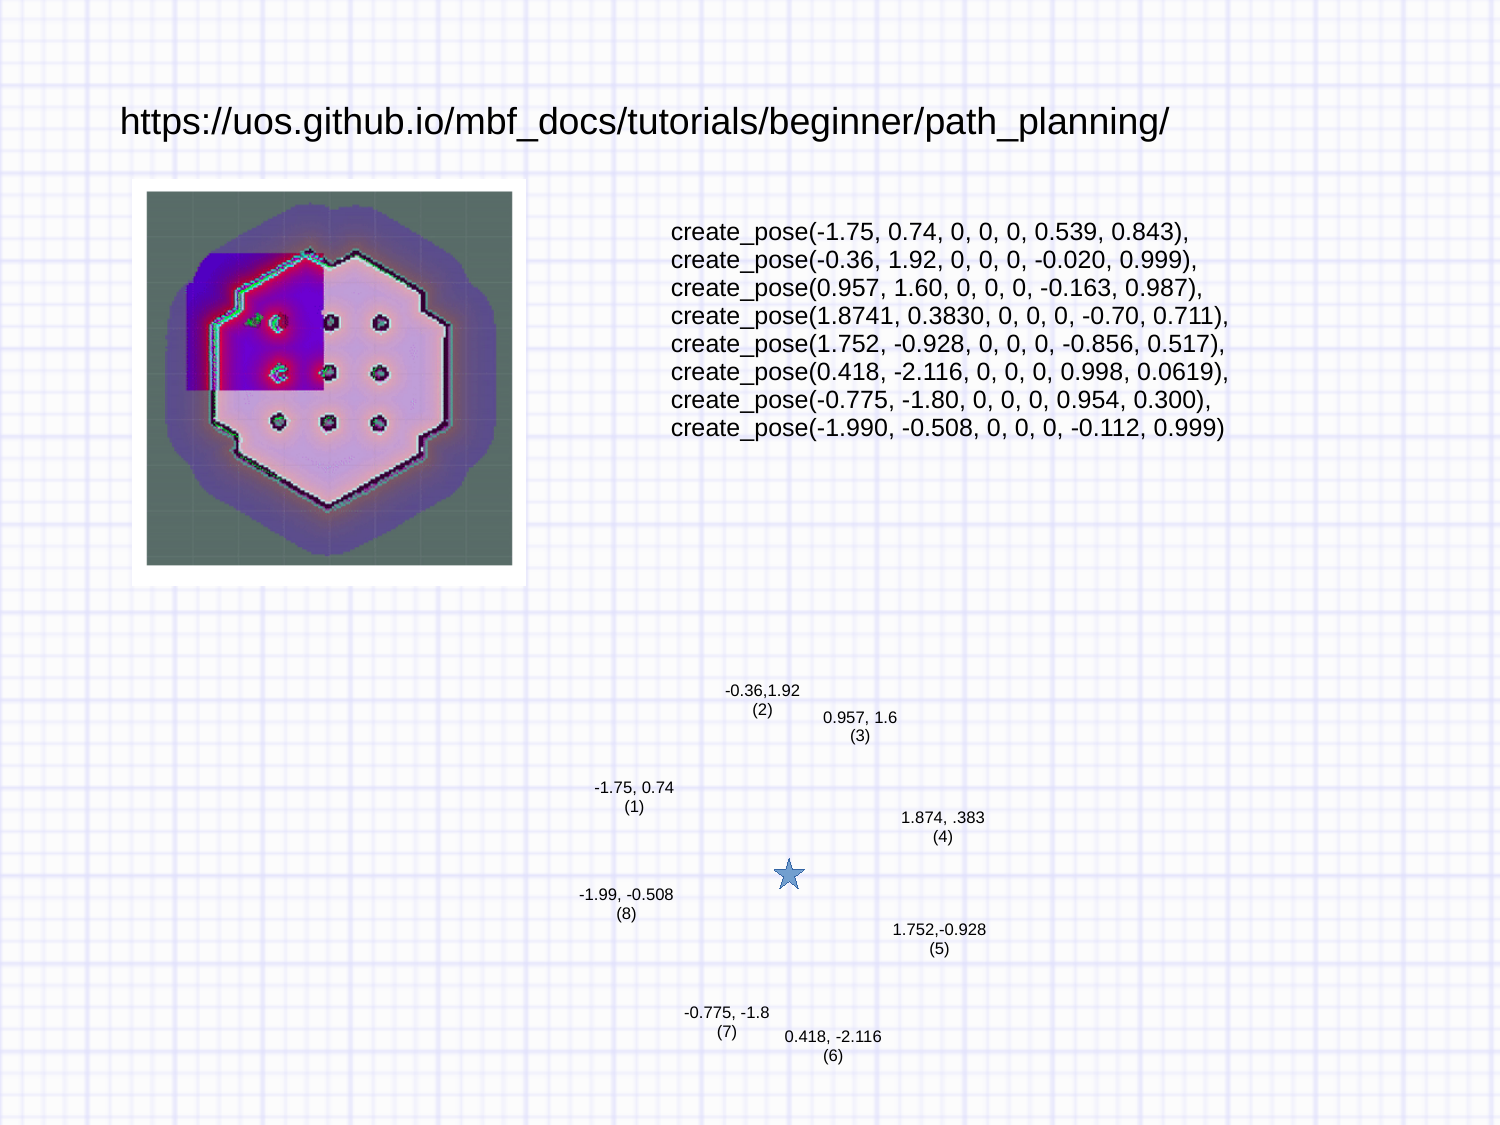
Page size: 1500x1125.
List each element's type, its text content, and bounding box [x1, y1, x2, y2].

text_box 1.874, .383 (4) [883, 801, 1003, 854]
text_box -0.36,1.92 (2) [702, 673, 823, 727]
text_box -1.75, 0.74 (1) [574, 771, 695, 824]
text_box -1.99, -0.508 (8) [550, 878, 703, 950]
text_box 1.752,-0.928 (5) [863, 913, 1016, 985]
text_box [774, 858, 805, 889]
picture [0, 0, 1500, 1125]
text_box https://uos.github.io/mbf_docs/tutorials/beginner/path_planning/ [105, 93, 1185, 150]
text_box -0.775, -1.8 (7) [651, 996, 803, 1068]
text_box create_pose(-1.75, 0.74, 0, 0, 0, 0.539, 0.843), create_pose(-0.36, 1.92, 0, 0, 0, -0.020, 0.999), create_pose(0.957, 1.60, 0, 0, 0, -0.163, 0.987), create_pose(1.8741, 0.3830, 0, 0, 0, -0.70, 0.711), create_pose(1.752, -0.928, 0, 0, 0, -0.856, 0.517), create_pose(0.418, -2.116, 0, 0, 0, 0.998, 0.0619), create_pose(-0.775, -1.80, 0, 0, 0, 0.954, 0.300), create_pose(-1.990, -0.508, 0, 0, 0, -0.112, 0.999) [600, 210, 1246, 449]
text_box 0.957, 1.6 (3) [800, 700, 921, 753]
text_box 0.418, -2.116 (6) [757, 1019, 909, 1091]
